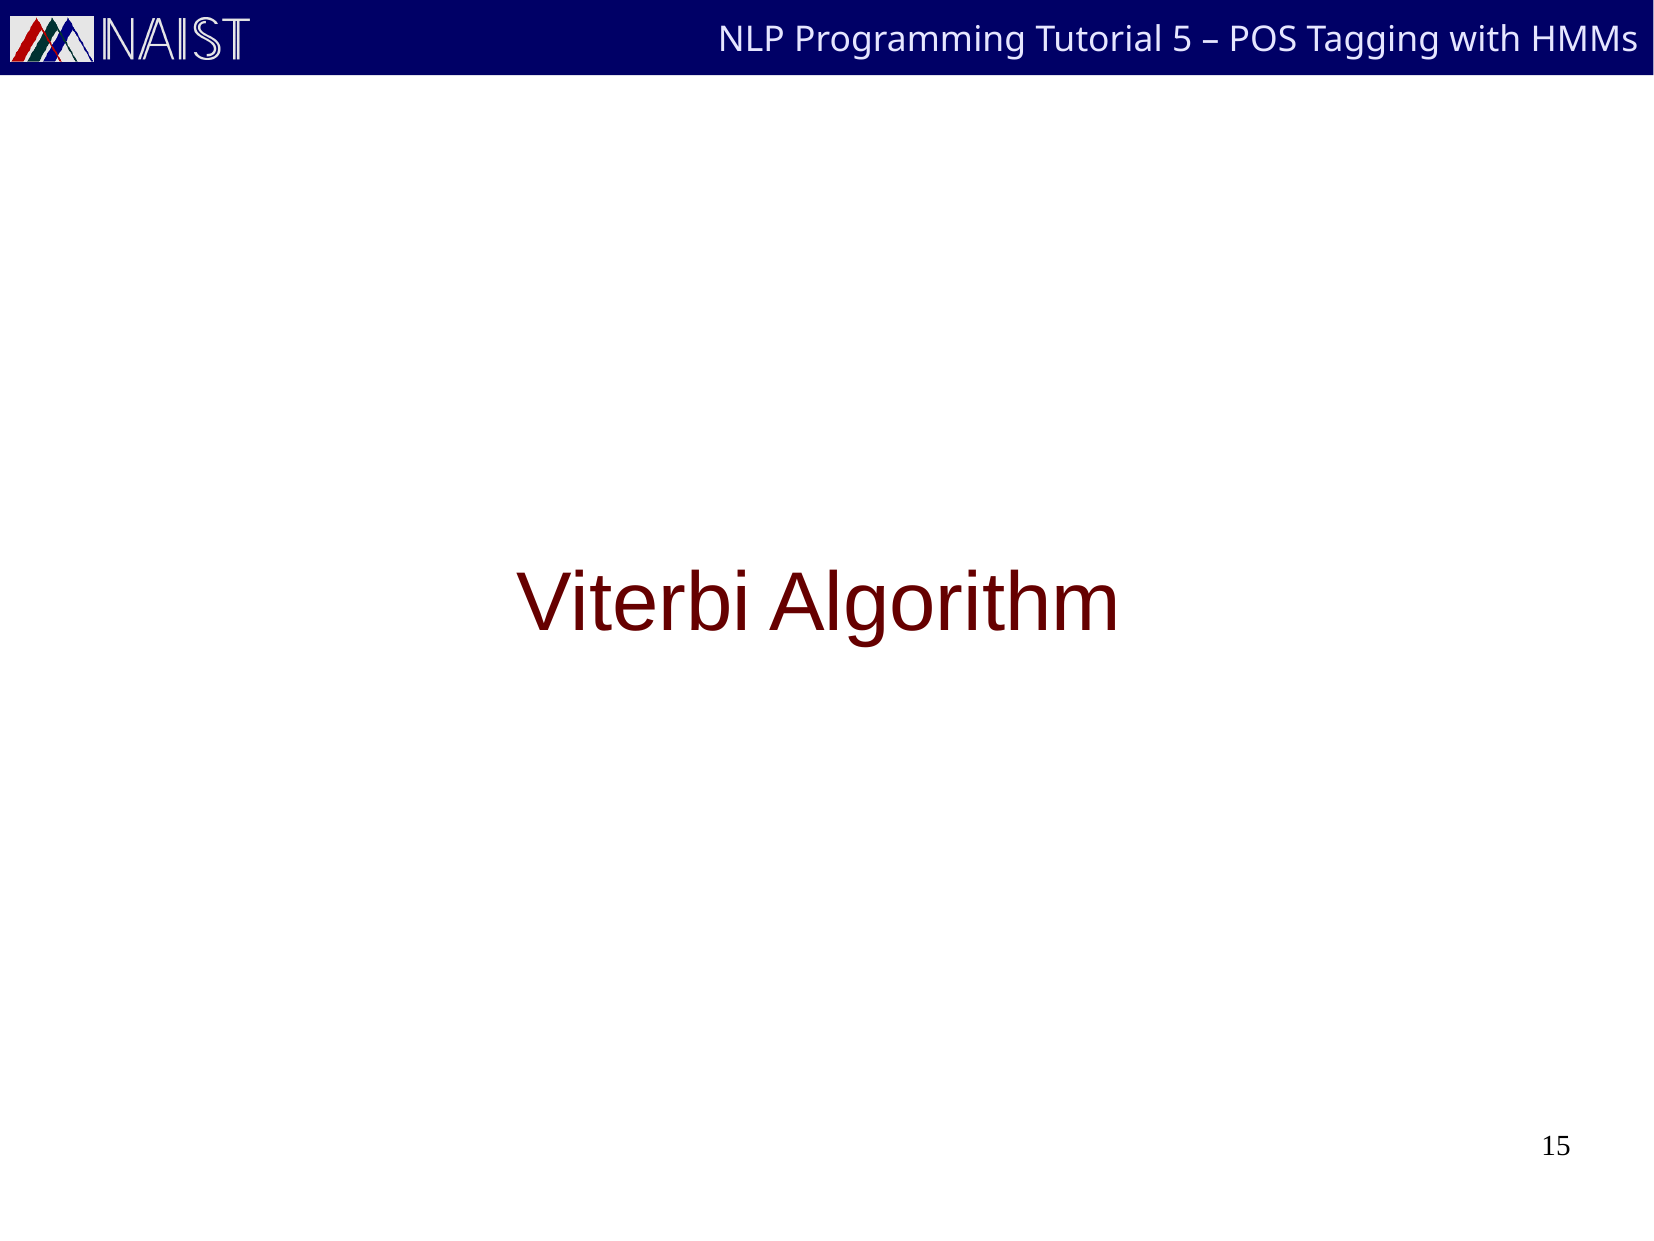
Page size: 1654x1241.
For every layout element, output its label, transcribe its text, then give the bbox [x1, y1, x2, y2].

picture [102, 17, 251, 60]
picture [10, 16, 94, 62]
title Viterbi Algorithm [75, 506, 1564, 698]
